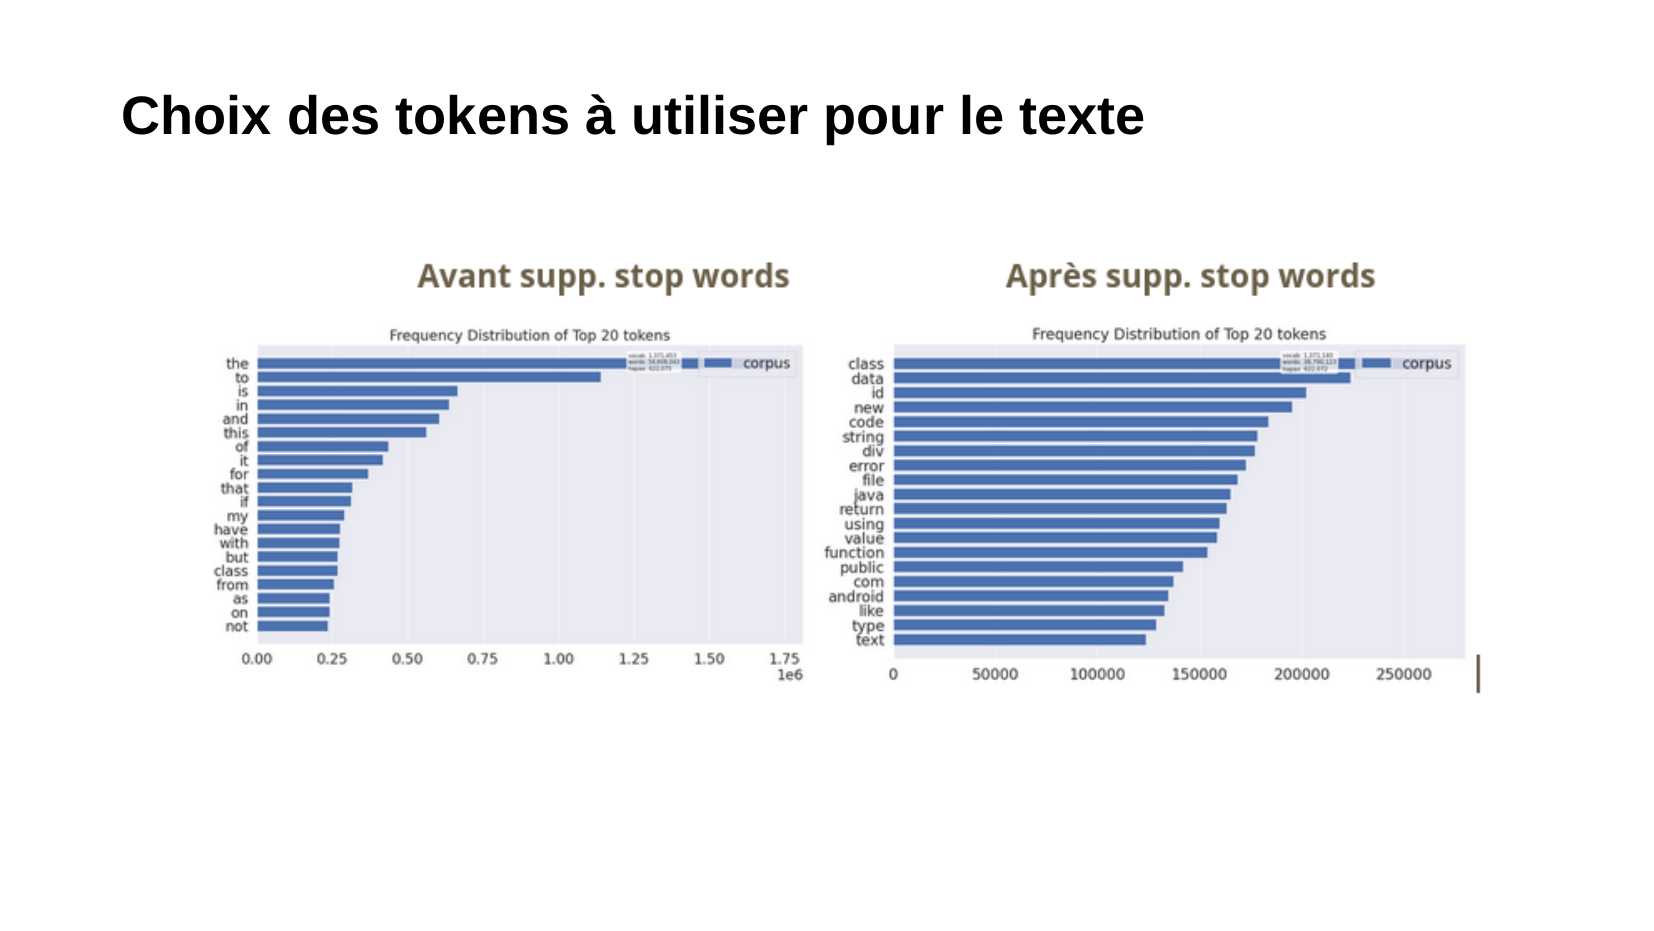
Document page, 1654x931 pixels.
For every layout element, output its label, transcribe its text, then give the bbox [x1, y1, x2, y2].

picture [196, 236, 1512, 705]
text_box Choix des tokens à utiliser pour le texte [106, 78, 1162, 154]
